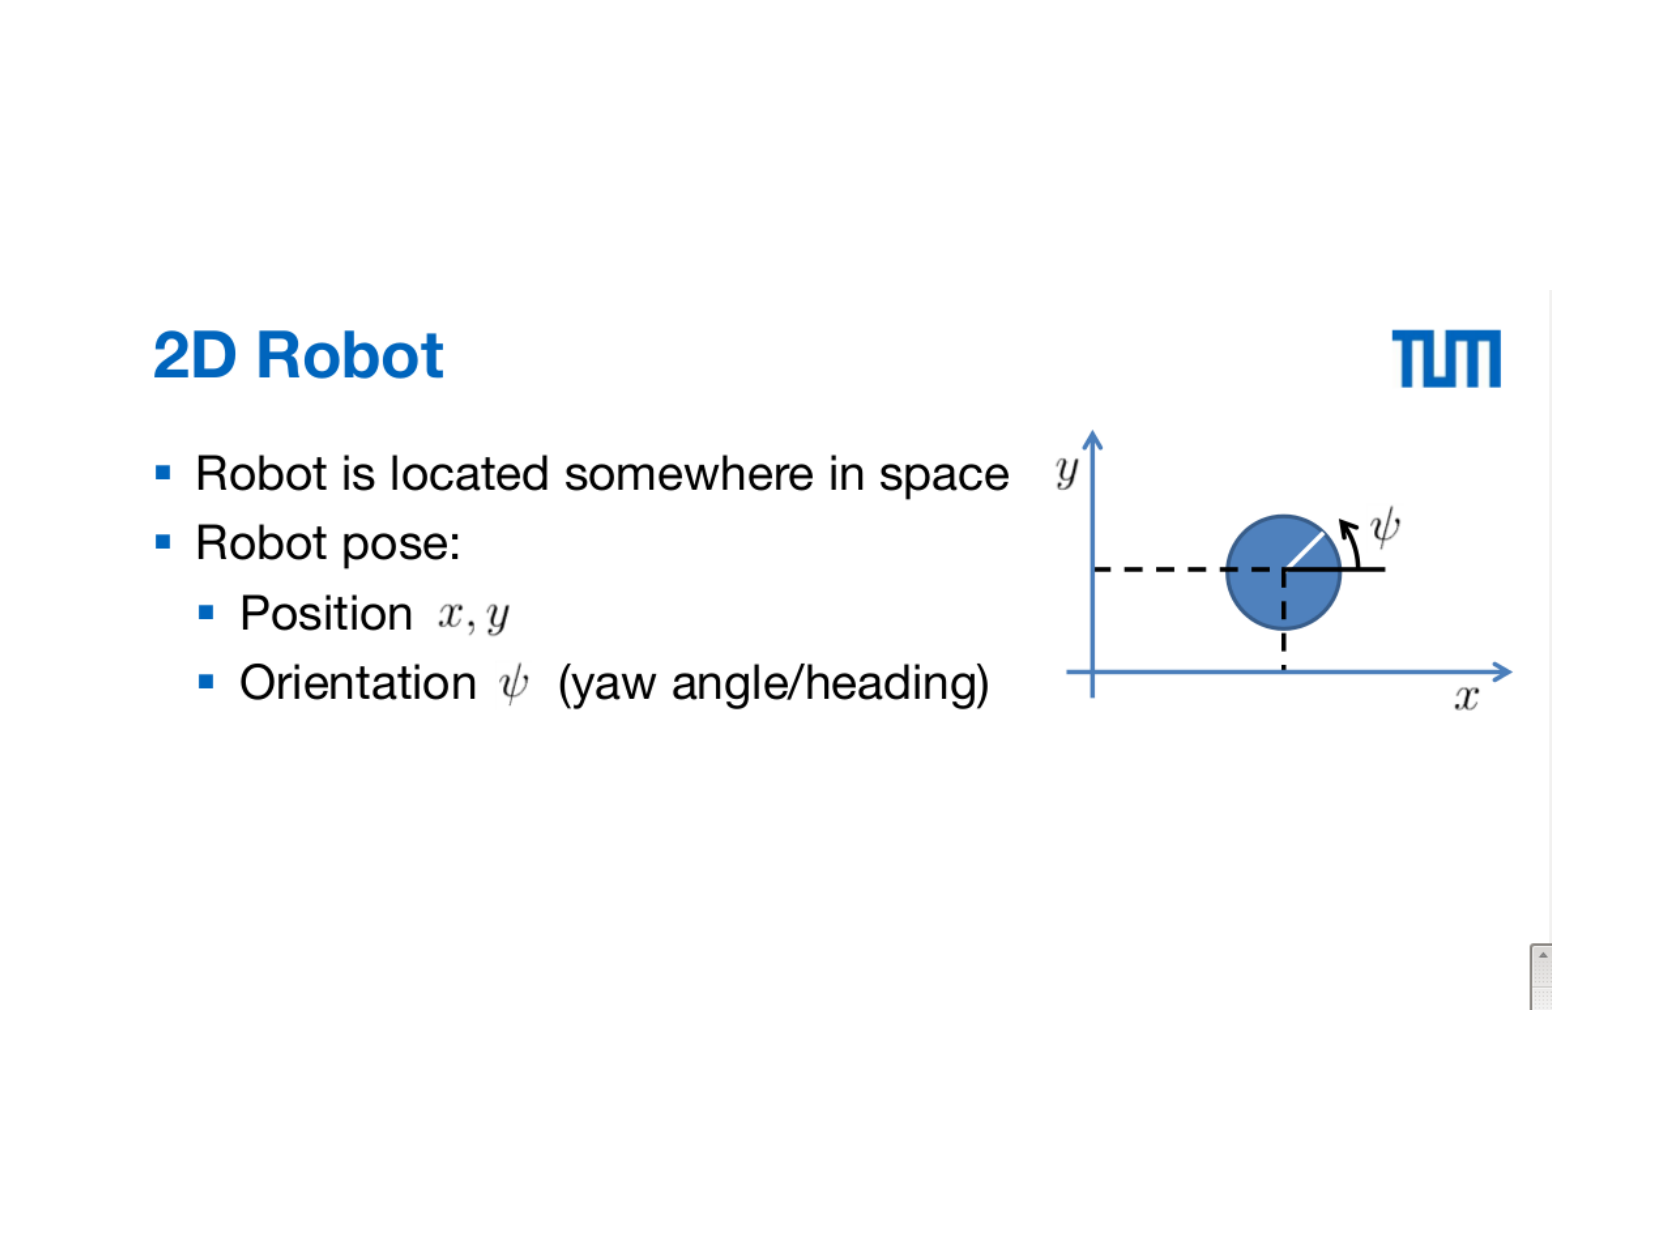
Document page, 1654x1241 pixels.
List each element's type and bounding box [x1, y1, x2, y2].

picture [101, 290, 1552, 1010]
